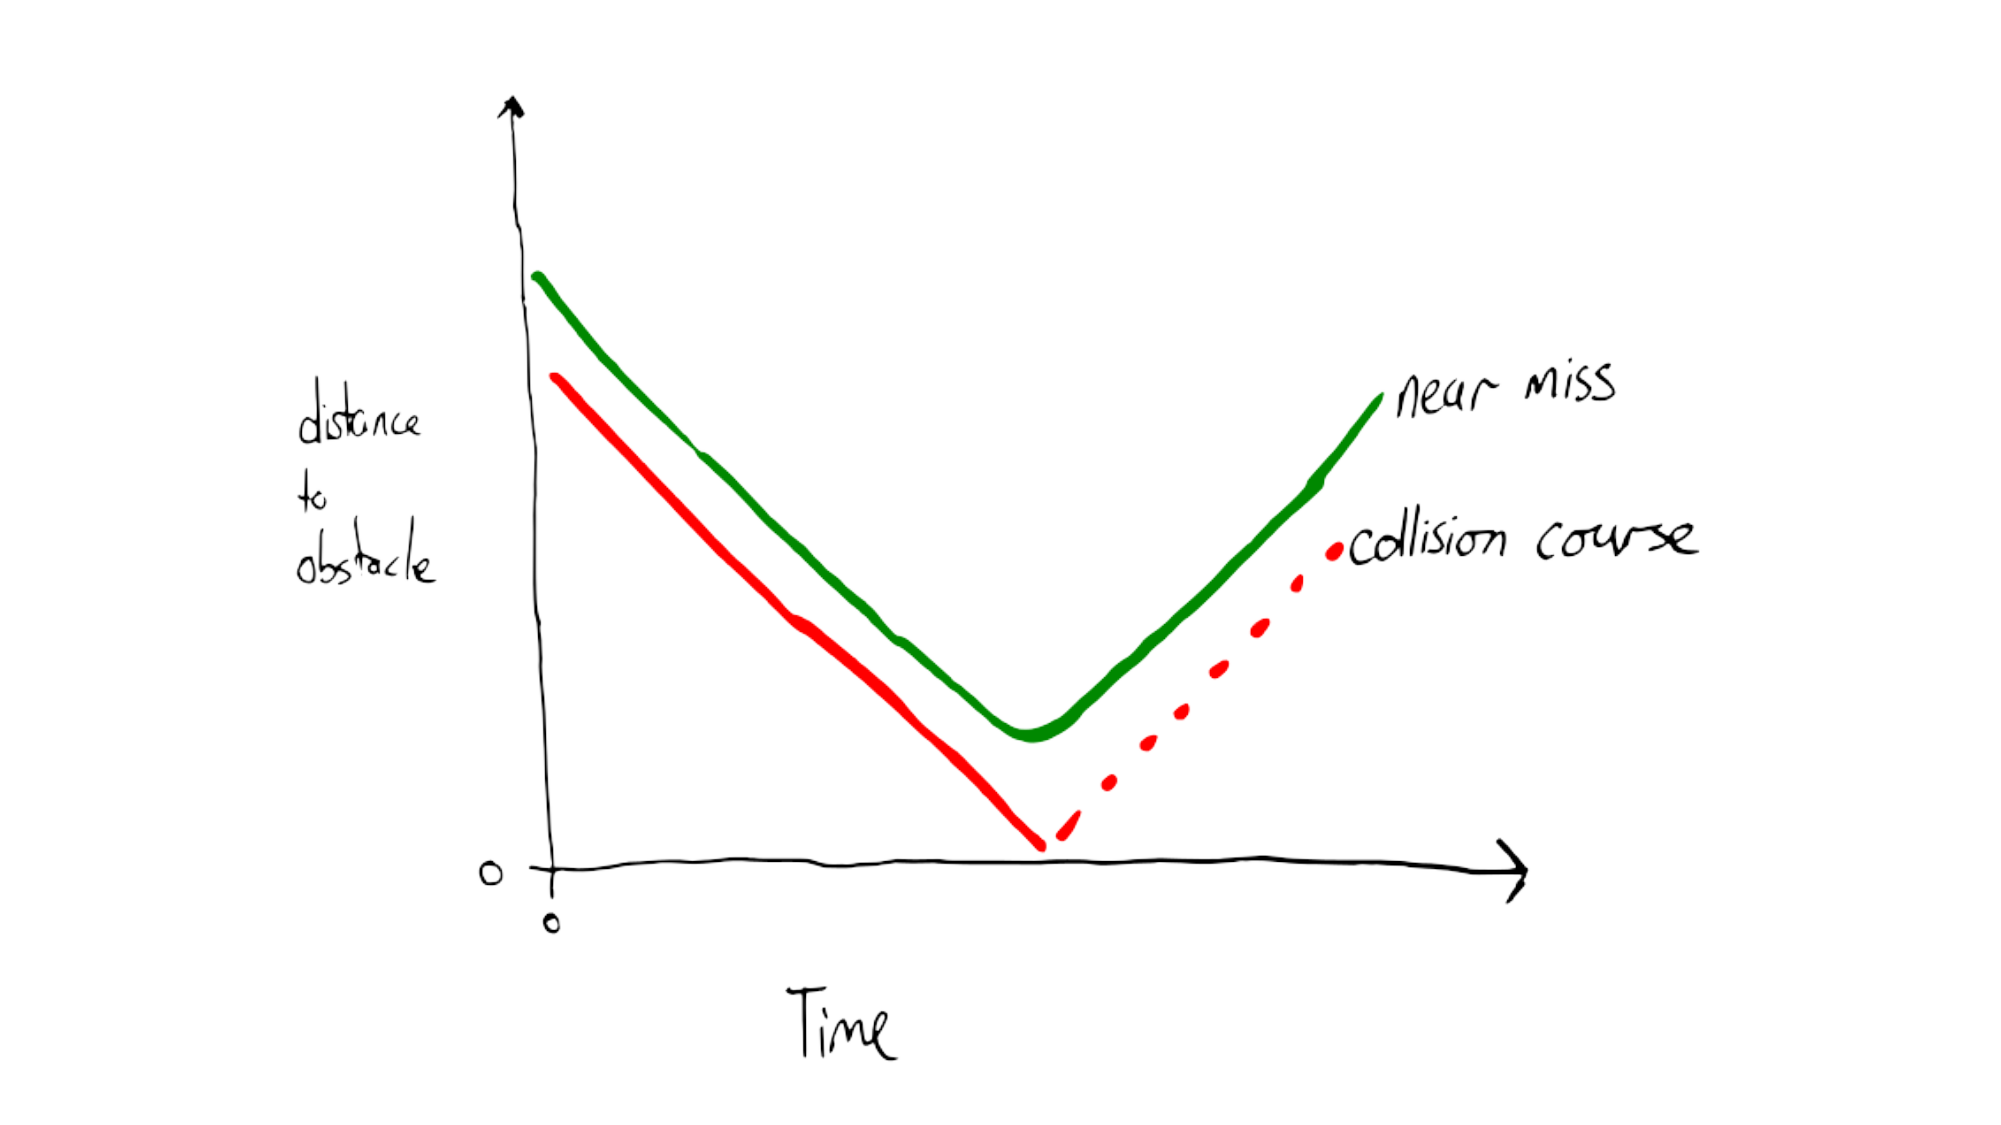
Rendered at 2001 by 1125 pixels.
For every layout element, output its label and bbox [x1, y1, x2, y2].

picture [255, 58, 1760, 1098]
